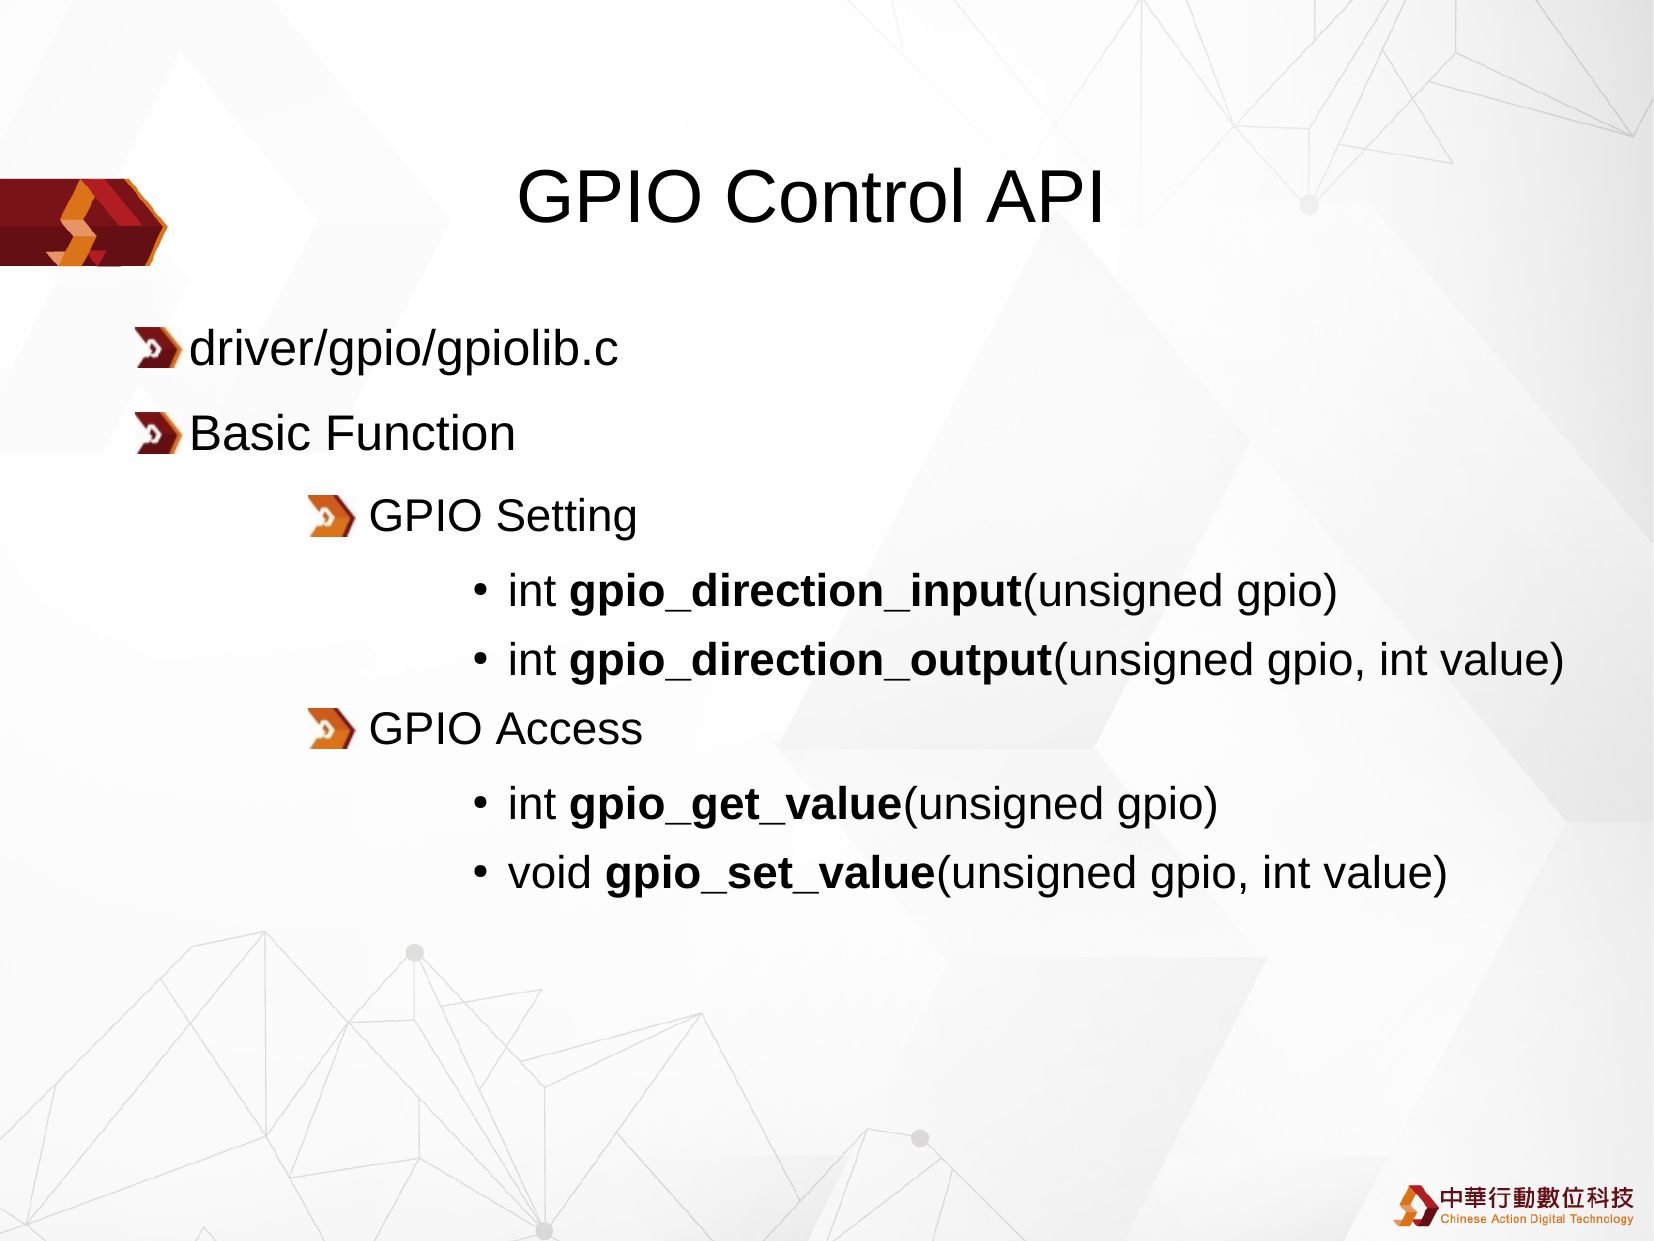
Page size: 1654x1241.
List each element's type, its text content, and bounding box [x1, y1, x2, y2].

picture [0, 0, 1654, 1241]
title GPIO Control API [118, 112, 1506, 281]
list driver/gpio/gpiolib.c Basic Function GPIO Setting int gpio_direction_input(unsigned gpio) int gpio_direction_output(unsigned gpio, int value) GPIO Access int gpio_get_value(unsigned gpio) void gpio_set_value(unsigned gpio, int value) [118, 319, 1571, 1040]
